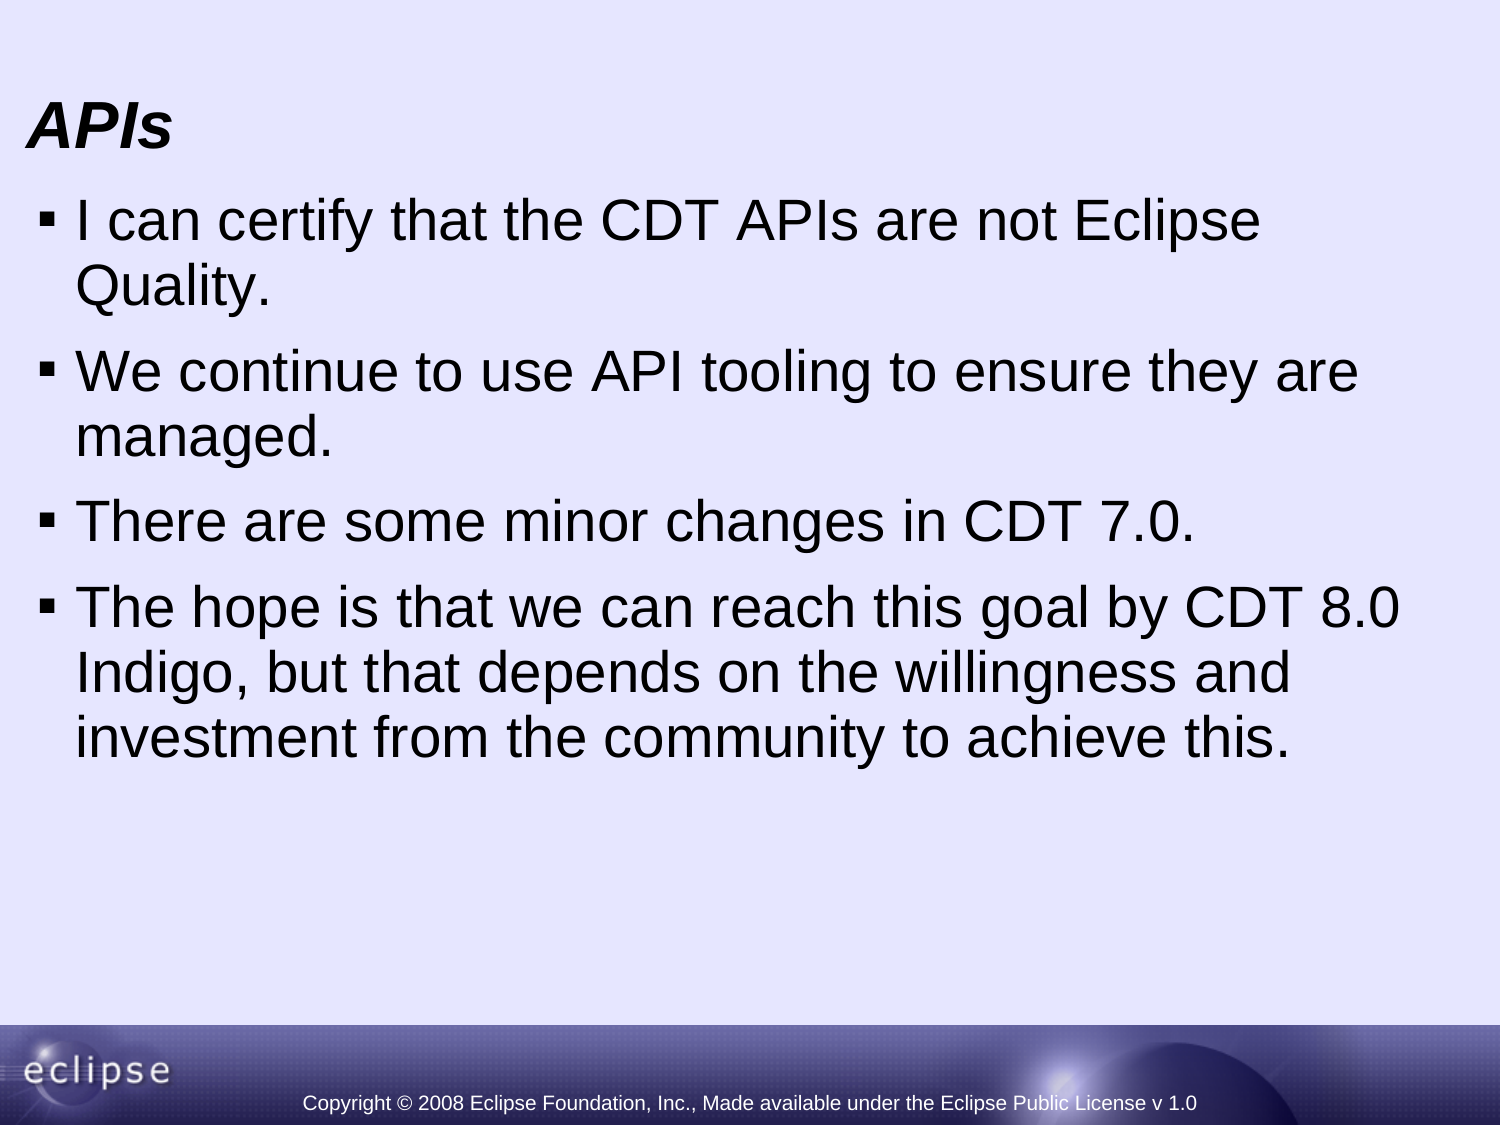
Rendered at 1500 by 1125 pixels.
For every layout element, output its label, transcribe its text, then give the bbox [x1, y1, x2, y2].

title APIs [26, 84, 1474, 172]
picture [0, 1025, 1500, 1125]
list I can certify that the CDT APIs are not Eclipse Quality. We continue to use API tooling to ensure they are managed. There are some minor changes in CDT 7.0. The hope is that we can reach this goal by CDT 8.0 Indigo, but that depends on the willingness and investment from the community to achieve this. [37, 187, 1463, 1021]
